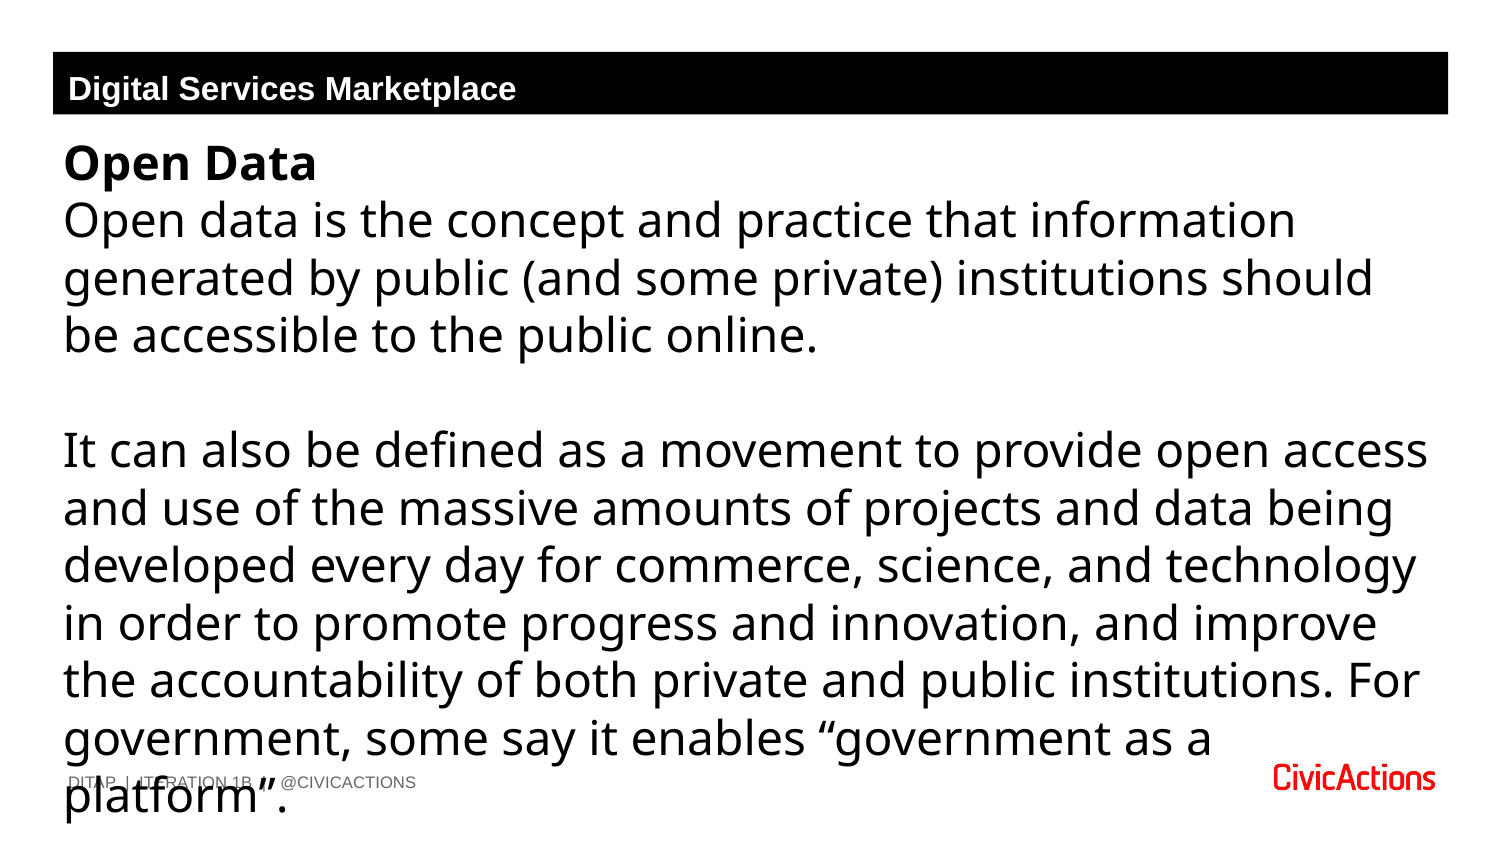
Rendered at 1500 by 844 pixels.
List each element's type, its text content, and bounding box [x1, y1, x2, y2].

text_box Open Data Open data is the concept and practice that information generated by public (and some private) institutions should be accessible to the public online. It can also be defined as a movement to provide open access and use of the massive amounts of projects and data being developed every day for commerce, science, and technology in order to promote progress and innovation, and improve the accountability of both private and public institutions. For government, some say it enables “government as a platform”. [53, 122, 1449, 716]
picture [1271, 758, 1438, 795]
text_box Digital Services Marketplace [53, 51, 1449, 115]
